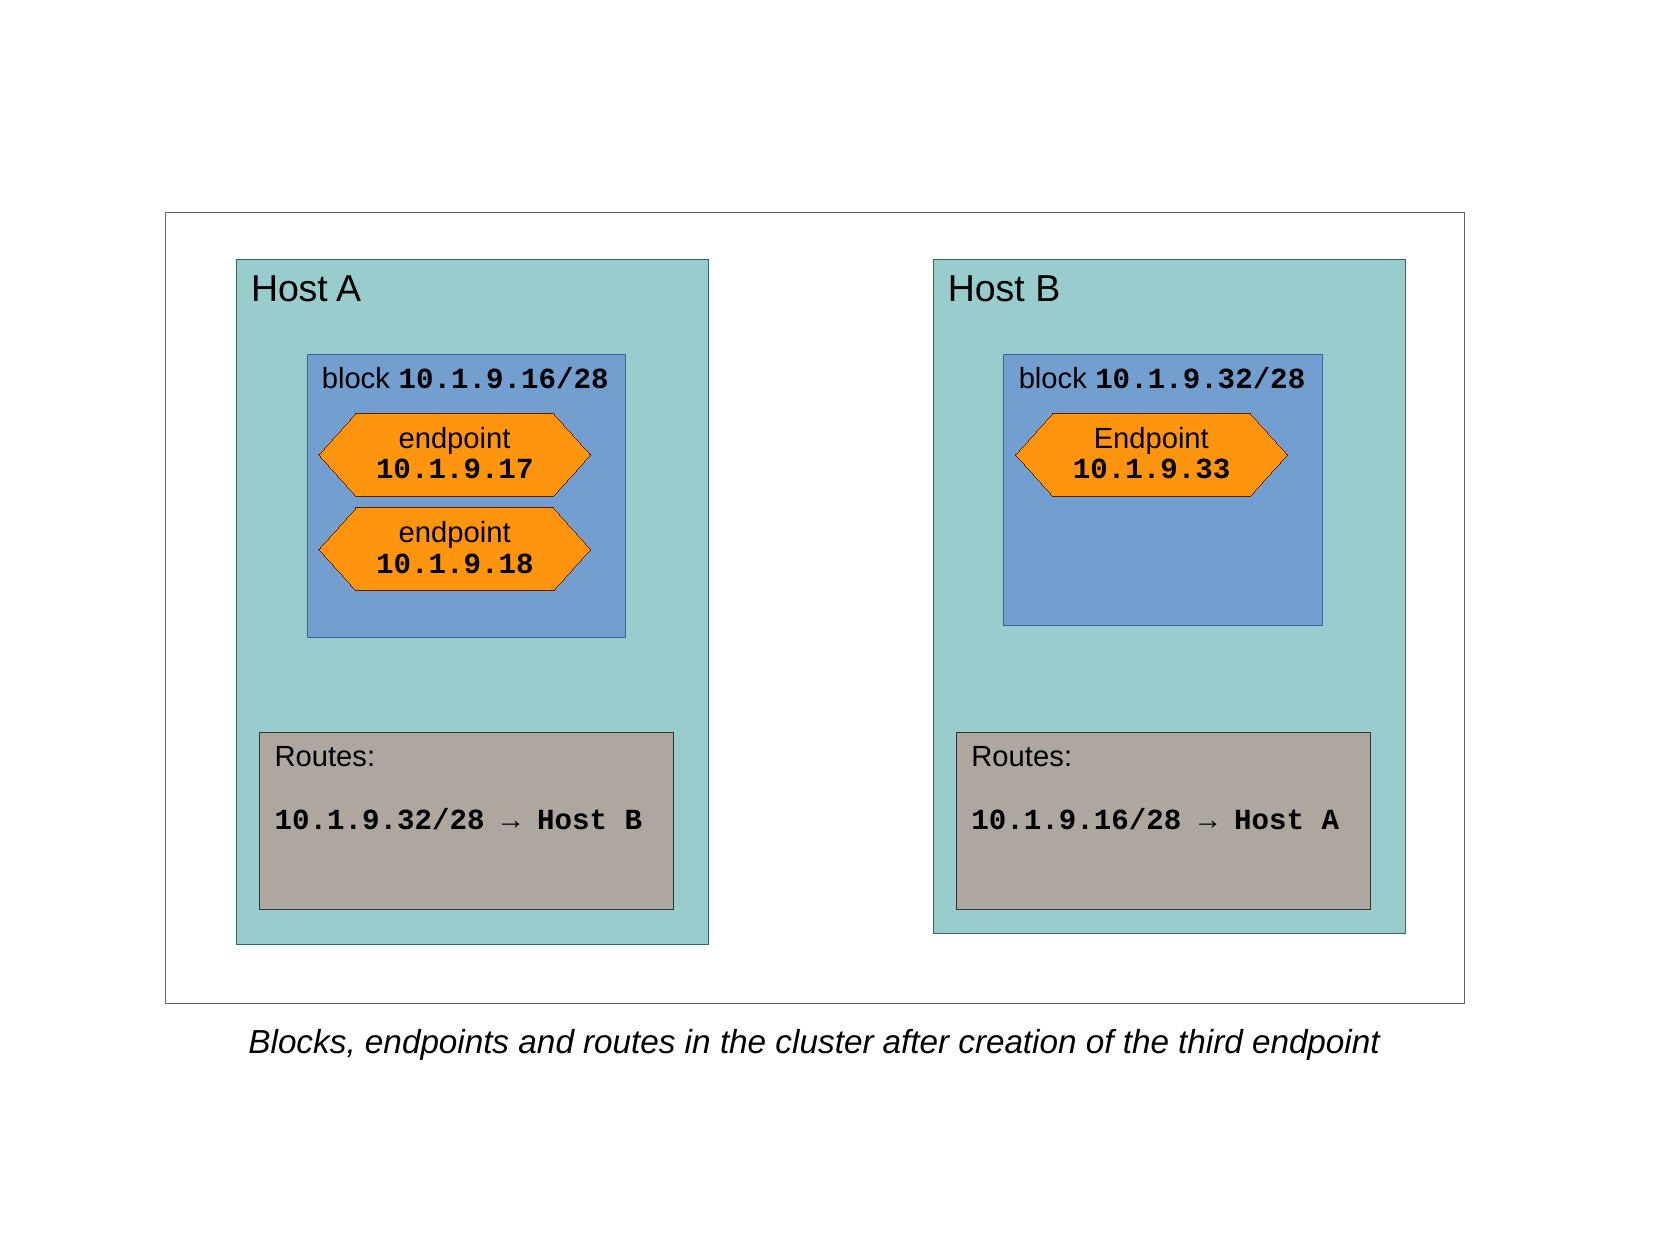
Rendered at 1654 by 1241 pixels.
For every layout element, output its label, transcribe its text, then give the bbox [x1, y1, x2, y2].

text_box endpoint 10.1.9.18 [318, 507, 591, 591]
text_box Endpoint 10.1.9.33 [1015, 413, 1288, 497]
text_box Routes: 10.1.9.32/28 → Host B [259, 732, 674, 910]
text_box Routes: 10.1.9.16/28 → Host A [956, 732, 1371, 910]
text_box Host B [933, 259, 1406, 934]
text_box block 10.1.9.32/28 [1003, 354, 1323, 626]
text_box Host A [236, 259, 709, 945]
text_box endpoint 10.1.9.17 [318, 413, 591, 497]
text_box block 10.1.9.16/28 [307, 354, 626, 638]
text_box Blocks, endpoints and routes in the cluster after creation of the third endpoint [165, 1015, 1465, 1069]
